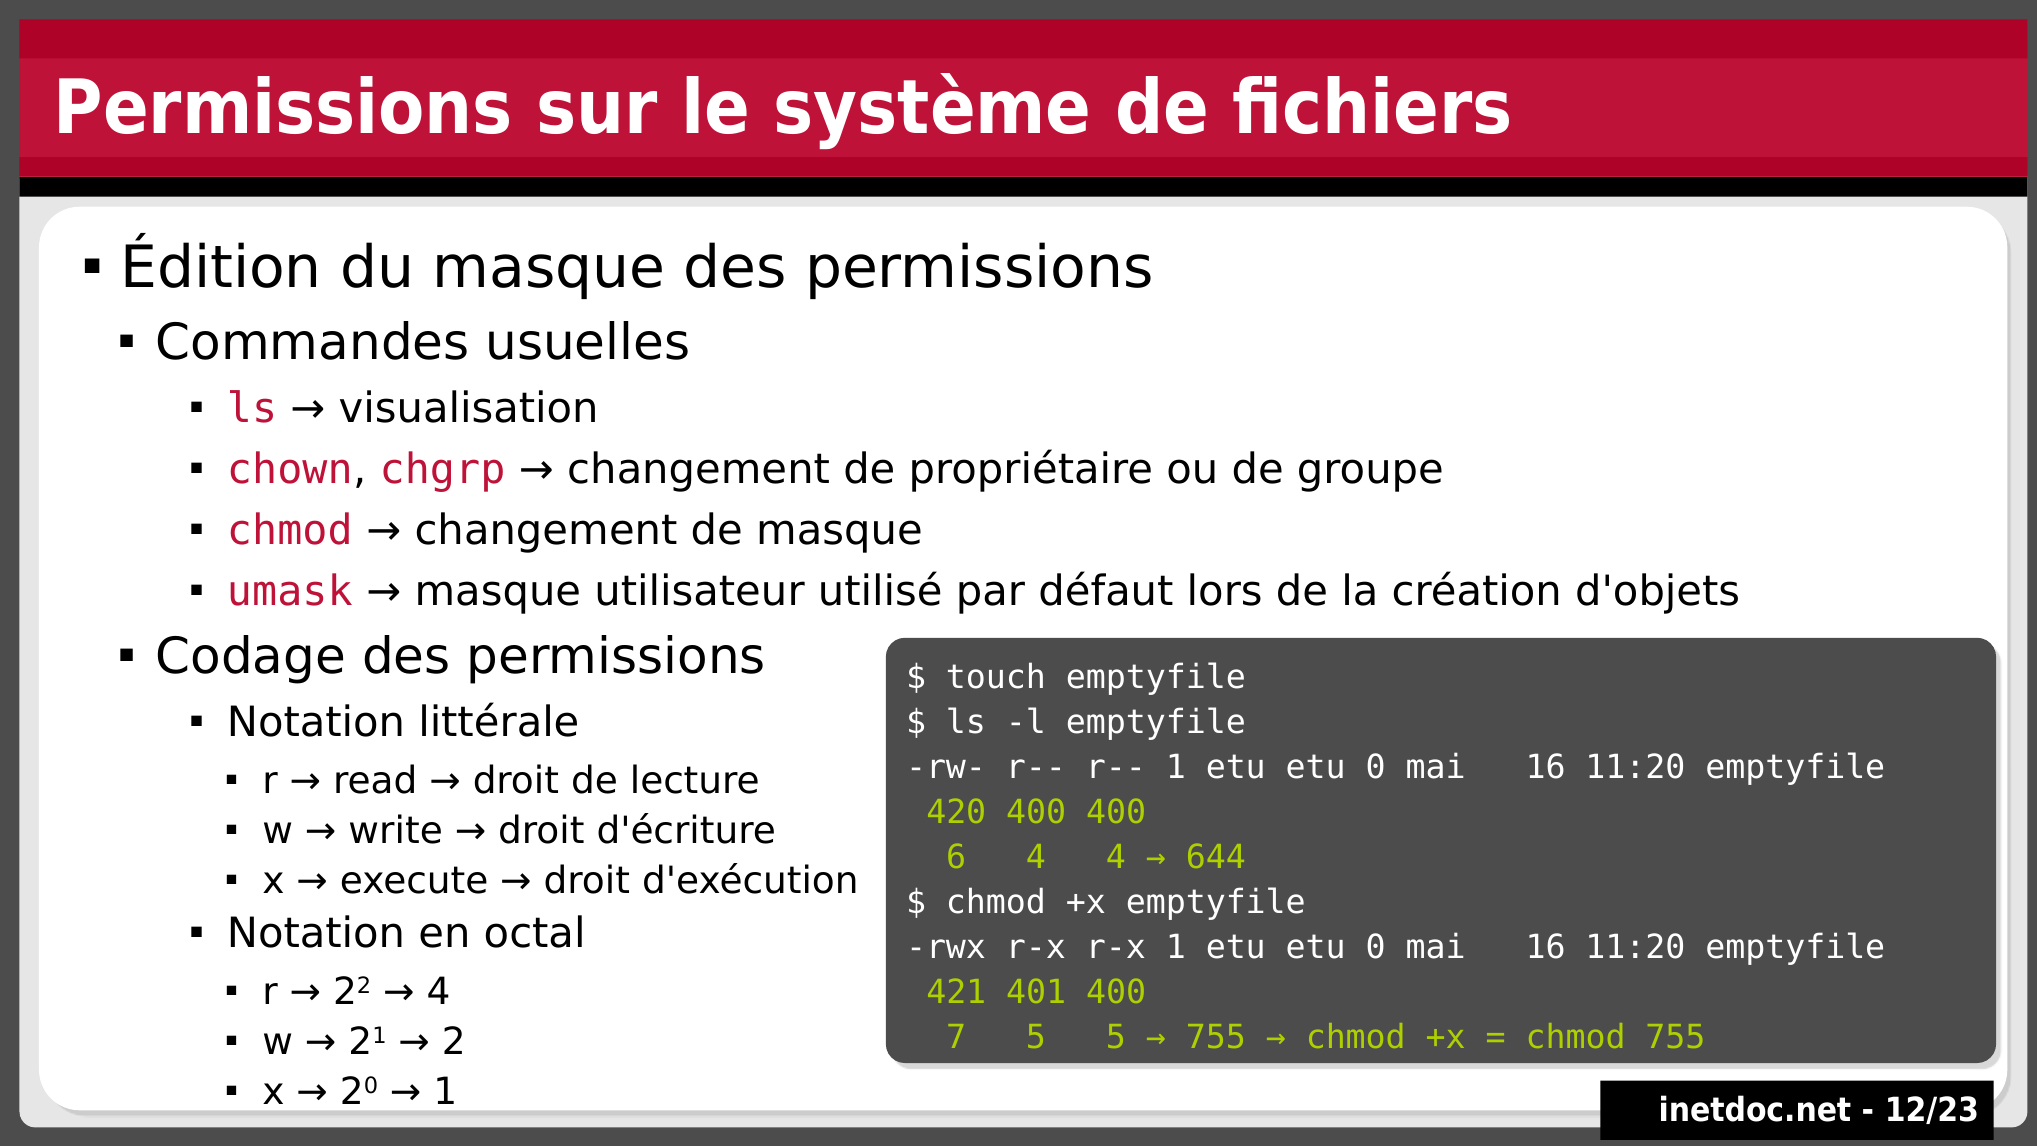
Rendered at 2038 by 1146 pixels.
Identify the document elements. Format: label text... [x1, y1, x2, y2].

text_box [19, 19, 2028, 59]
text_box inetdoc.net - <numéro>/23 [1600, 1080, 1994, 1140]
text_box $ touch emptyfile $ ls -l emptyfile -rw- r-- r-- 1 etu etu 0 mai 16 11:20 emptyfile 420 400 400 6 4 4 → 644 $ chmod +x emptyfile -rwx r-x r-x 1 etu etu 0 mai 16 11:20 emptyfile 421 401 400 7 5 5 → 755 → chmod +x = chmod 755 [885, 637, 1997, 1064]
text_box [19, 157, 2028, 1128]
text_box Édition du masque des permissions Commandes usuelles ls → visualisation chown, chgrp → changement de propriétaire ou de groupe chmod → changement de masque umask → masque utilisateur utilisé par défaut lors de la création d'objets Codage des permissions Notation littérale r → read → droit de lecture w → write → droit d'écriture x → execute → droit d'exécution Notation en octal r → 22 → 4 w → 21 → 2 x → 20 → 1 [38, 206, 2008, 1111]
text_box Permissions sur le système de fichiers [19, 59, 2028, 157]
